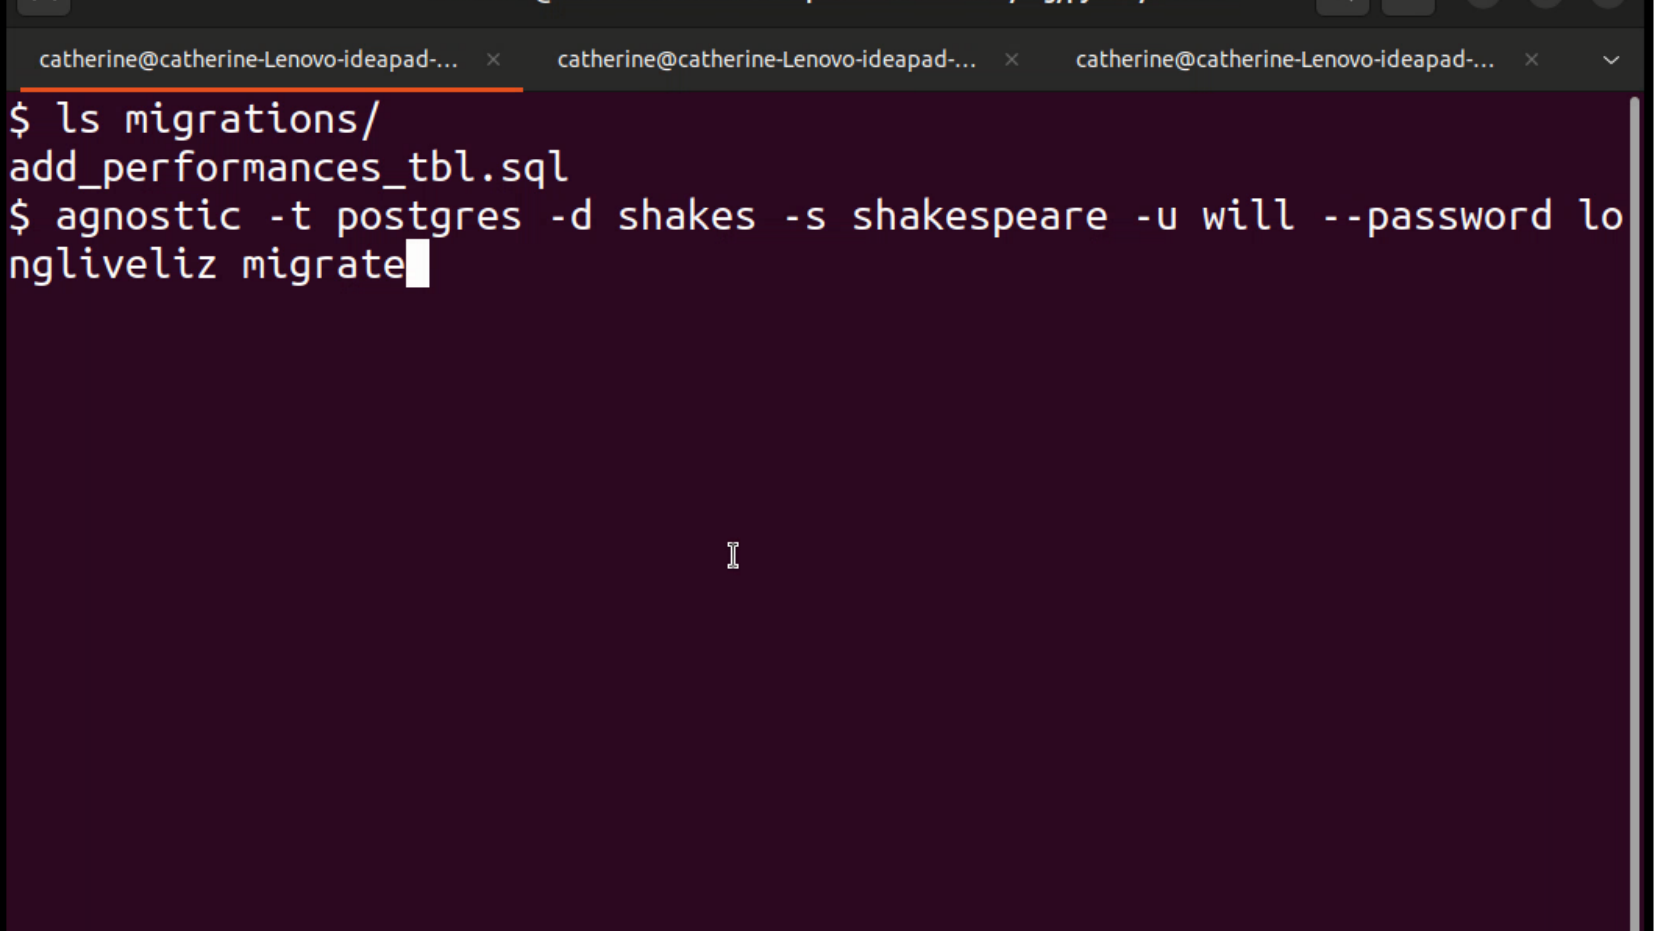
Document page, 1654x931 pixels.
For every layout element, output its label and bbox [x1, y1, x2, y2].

text_box [0, 0, 1654, 931]
